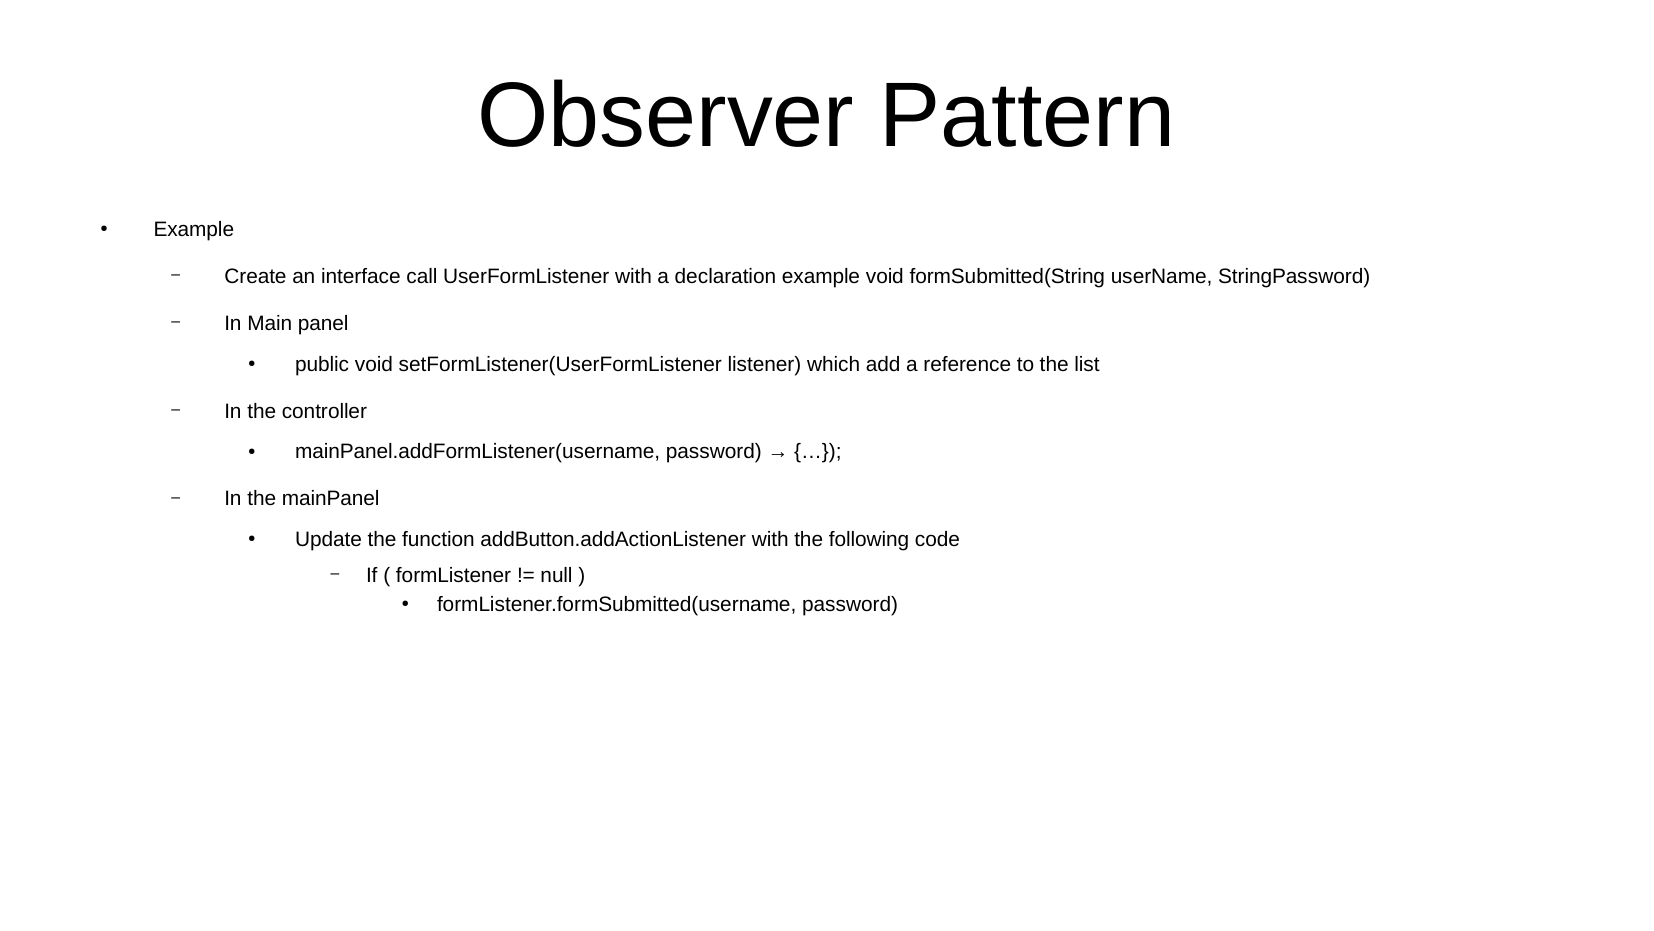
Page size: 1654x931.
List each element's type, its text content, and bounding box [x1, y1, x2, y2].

title Observer Pattern [82, 37, 1571, 193]
list Example Create an interface call UserFormListener with a declaration example void formSubmitted(String userName, StringPassword) In Main panel public void setFormListener(UserFormListener listener) which add a reference to the list In the controller mainPanel.addFormListener(username, password) → {…}); In the mainPanel Update the function addButton.addActionListener with the following code If ( formListener != null ) formListener.formSubmitted(username, password) [82, 217, 1606, 901]
